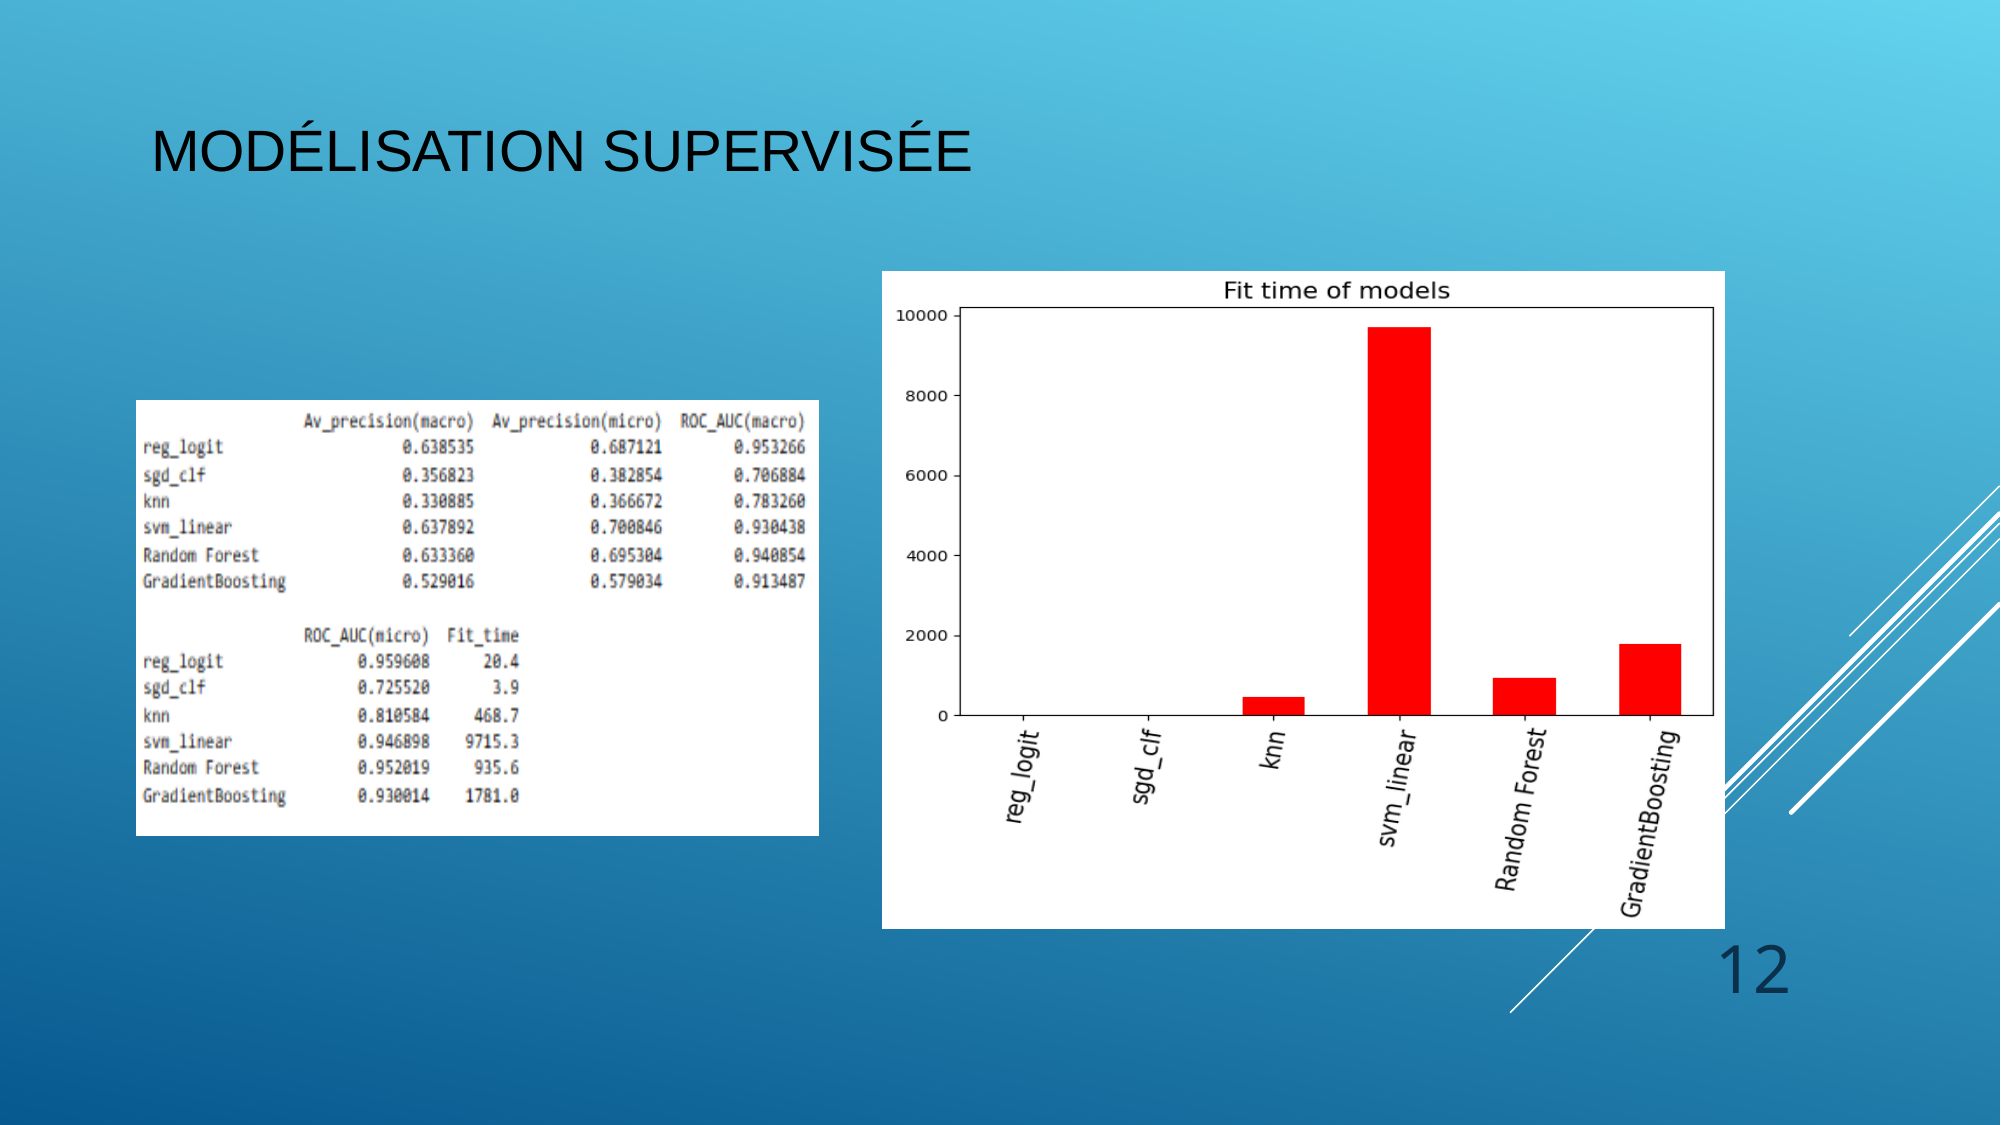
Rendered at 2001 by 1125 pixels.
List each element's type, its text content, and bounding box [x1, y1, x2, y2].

text_box [1700, 915, 1888, 1026]
picture [136, 400, 819, 836]
title Modélisation supervisée [136, 24, 1537, 272]
picture [882, 271, 1725, 929]
